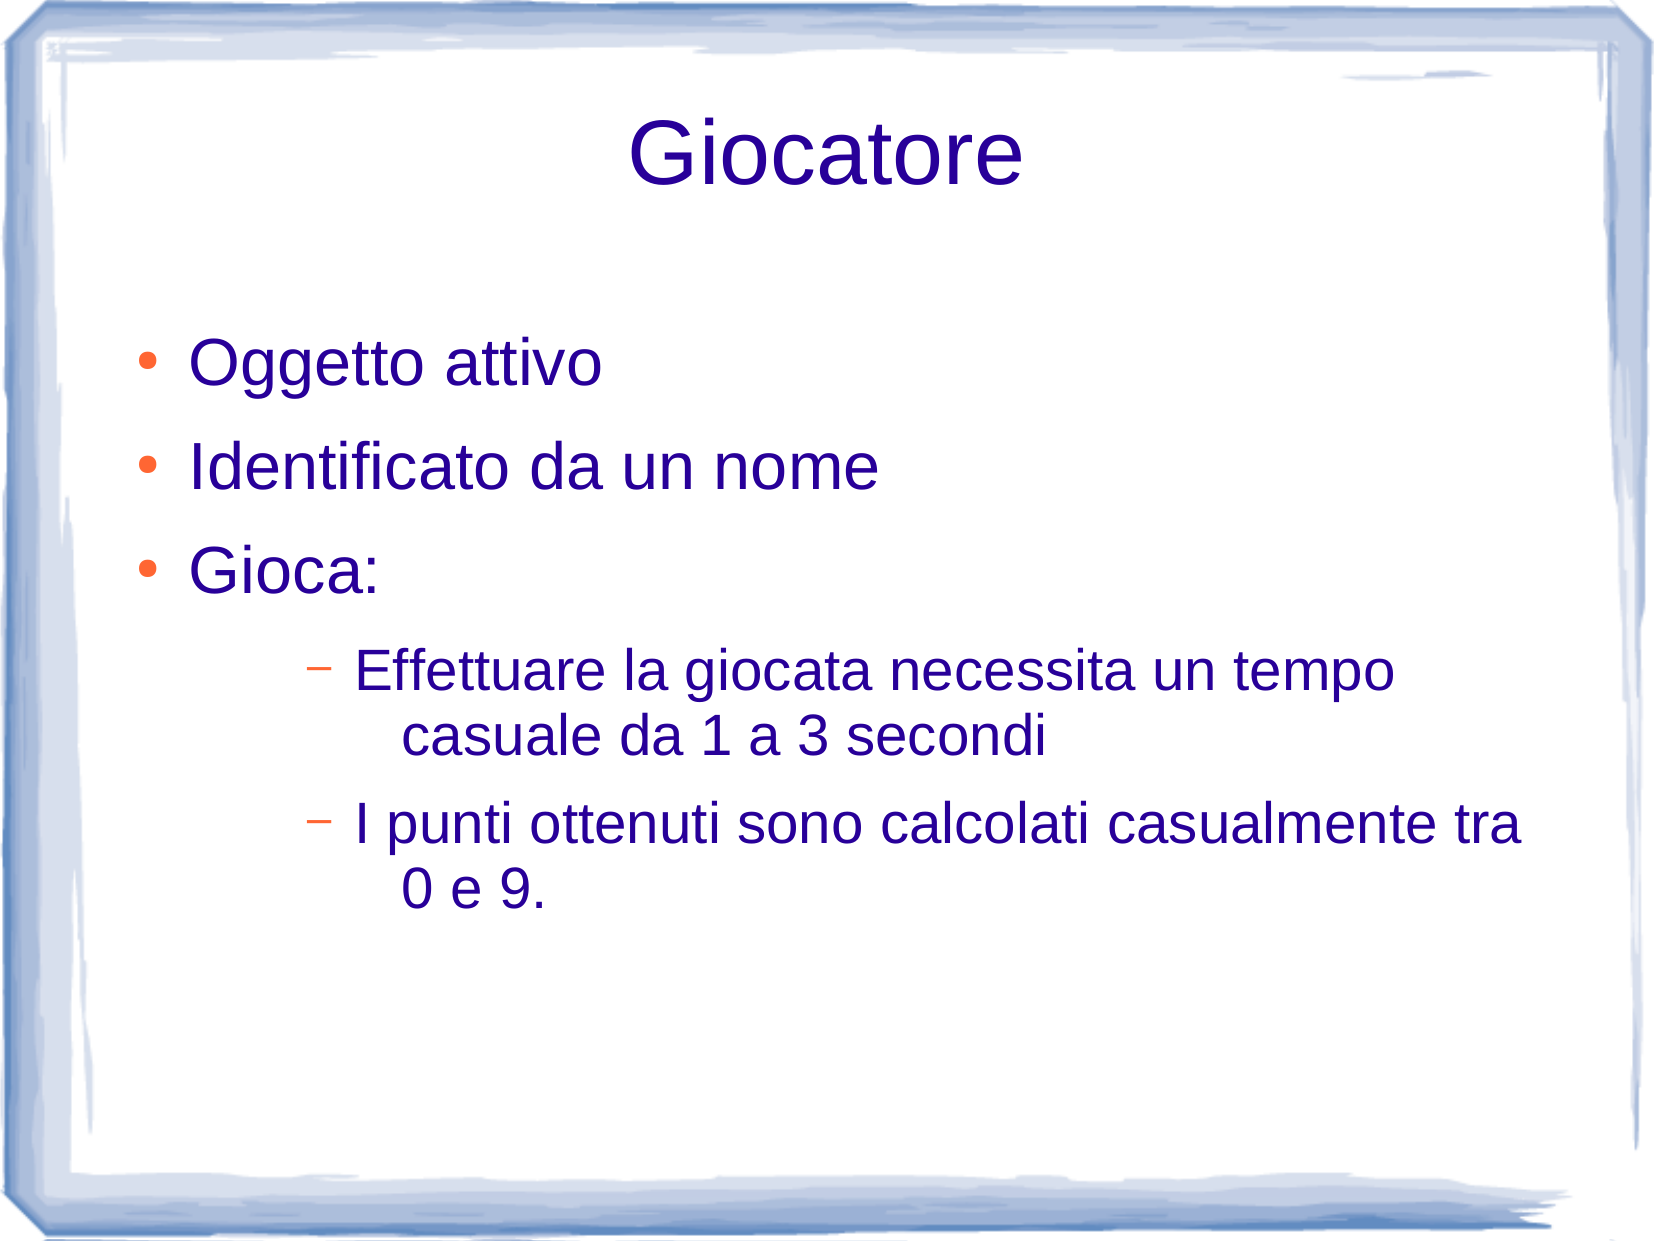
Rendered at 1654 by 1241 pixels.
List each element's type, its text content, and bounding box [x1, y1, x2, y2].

list Oggetto attivo Identificato da un nome Gioca: Effettuare la giocata necessita un tempo casuale da 1 a 3 secondi I punti ottenuti sono calcolati casualmente tra 0 e 9. [118, 324, 1571, 1045]
title Giocatore [82, 49, 1571, 257]
picture [0, 0, 1654, 1241]
